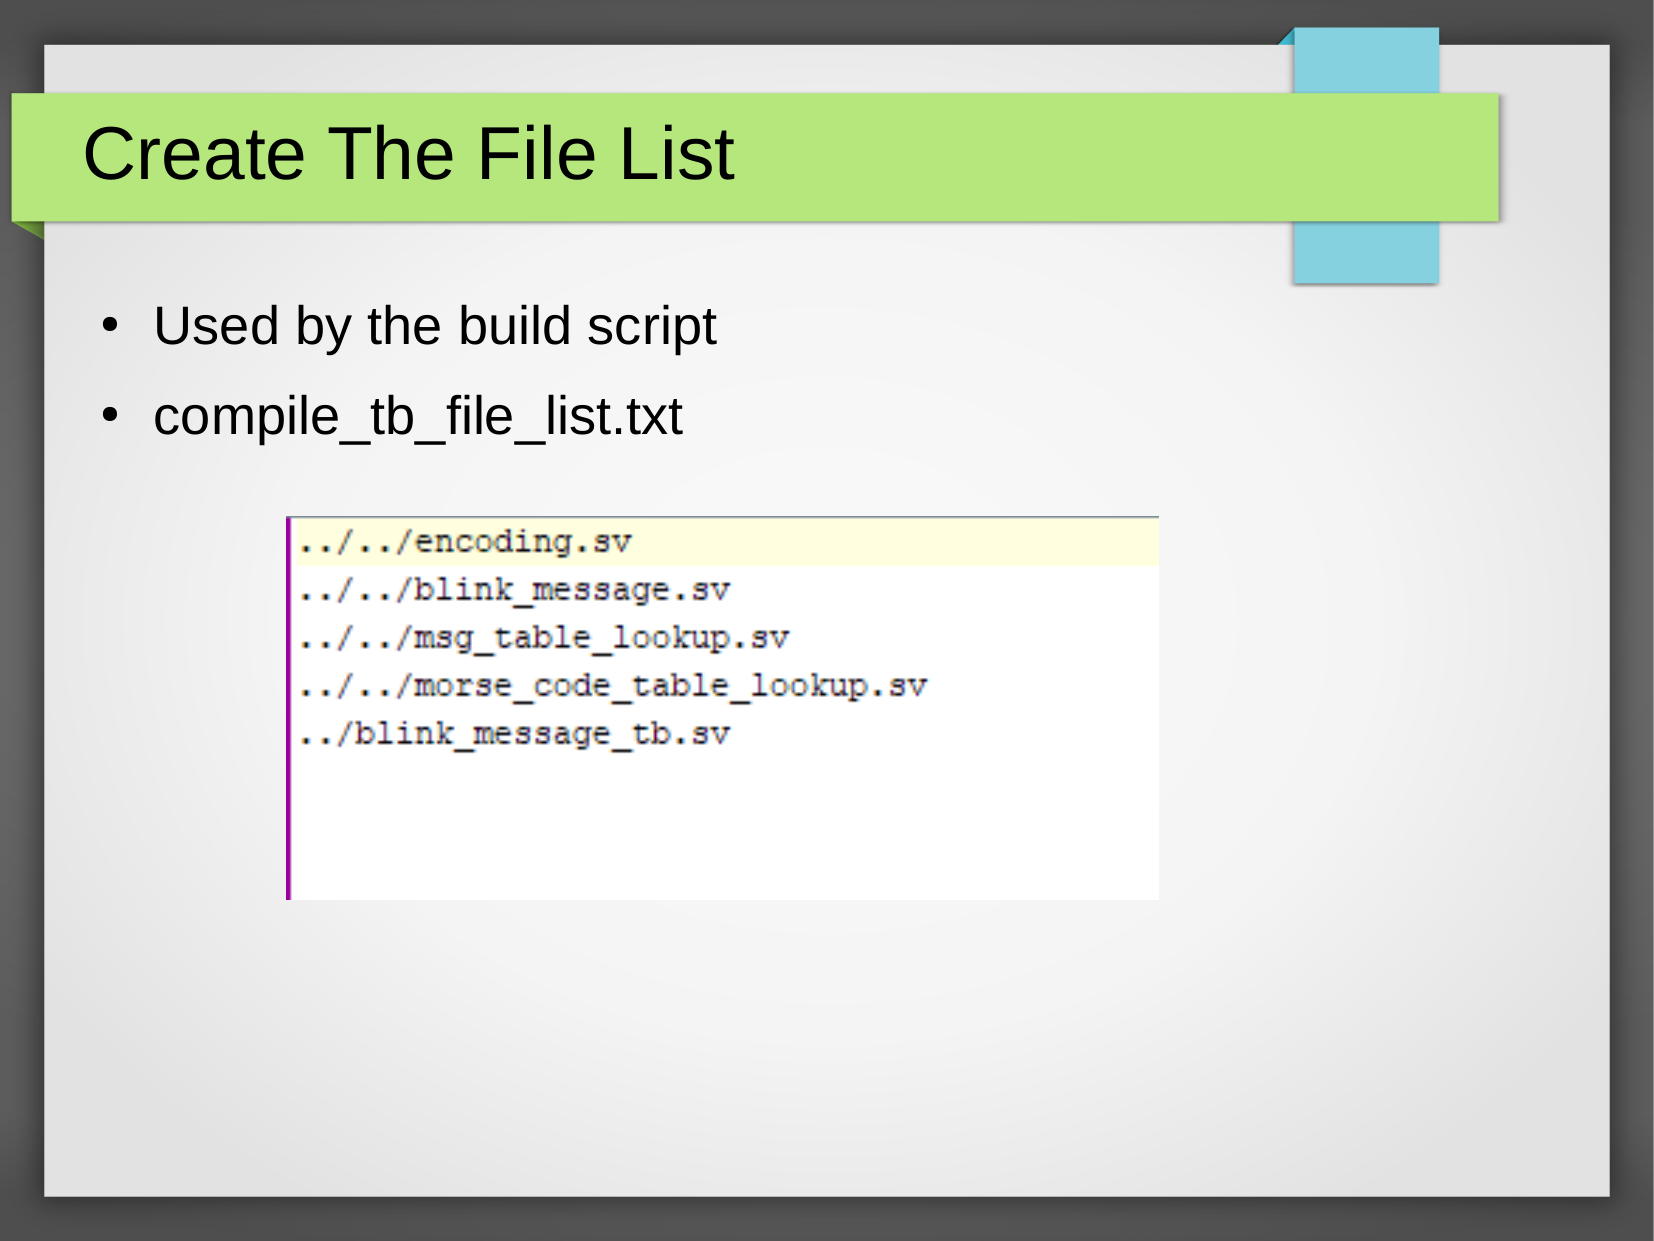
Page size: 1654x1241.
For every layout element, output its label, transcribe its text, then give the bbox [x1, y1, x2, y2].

picture [0, 0, 1654, 1241]
title Create The File List [82, 94, 1264, 213]
list Used by the build script compile_tb_file_list.txt [82, 295, 1571, 1015]
